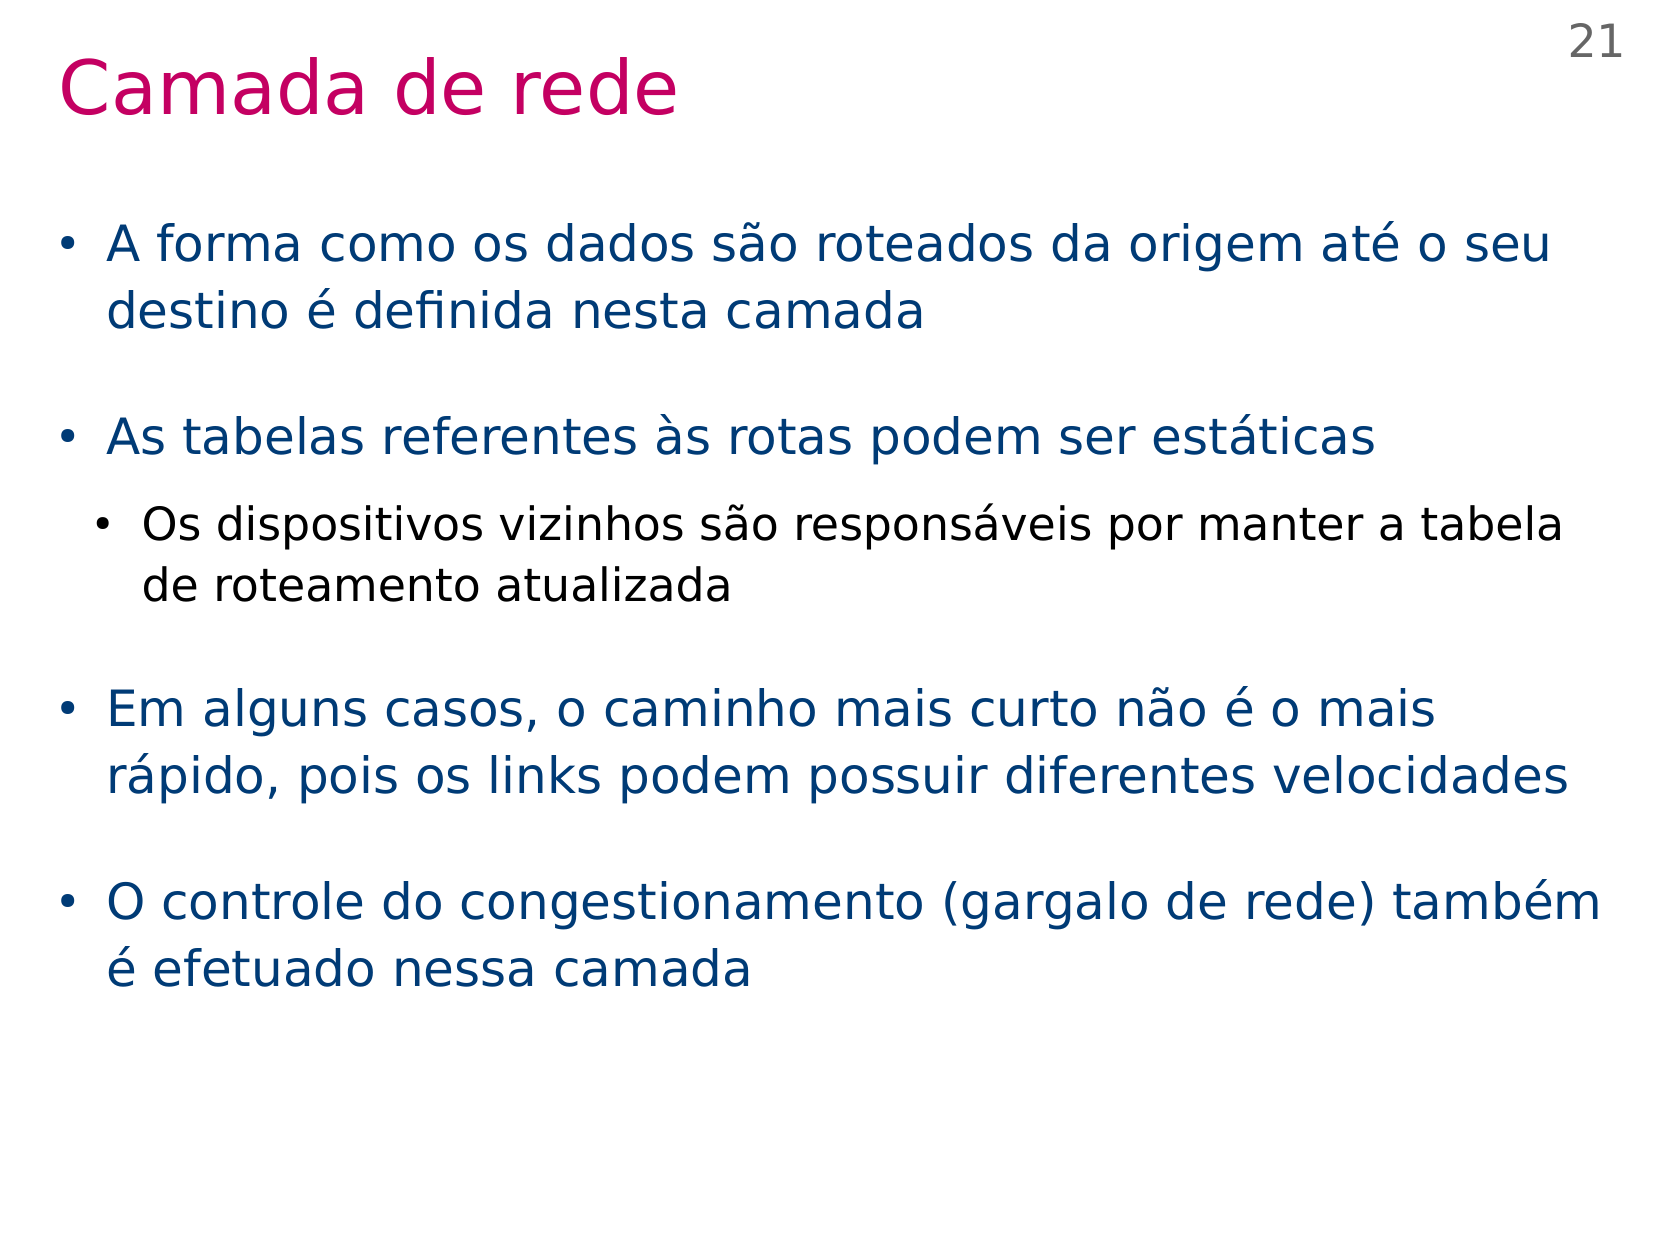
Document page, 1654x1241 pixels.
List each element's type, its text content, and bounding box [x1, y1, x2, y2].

title Camada de rede [59, 29, 1625, 148]
list A forma como os dados são roteados da origem até o seu destino é definida nesta camada As tabelas referentes às rotas podem ser estáticas Os dispositivos vizinhos são responsáveis por manter a tabela de roteamento atualizada Em alguns casos, o caminho mais curto não é o mais rápido, pois os links podem possuir diferentes velocidades O controle do congestionamento (gargalo de rede) também é efetuado nessa camada [59, 206, 1625, 1211]
